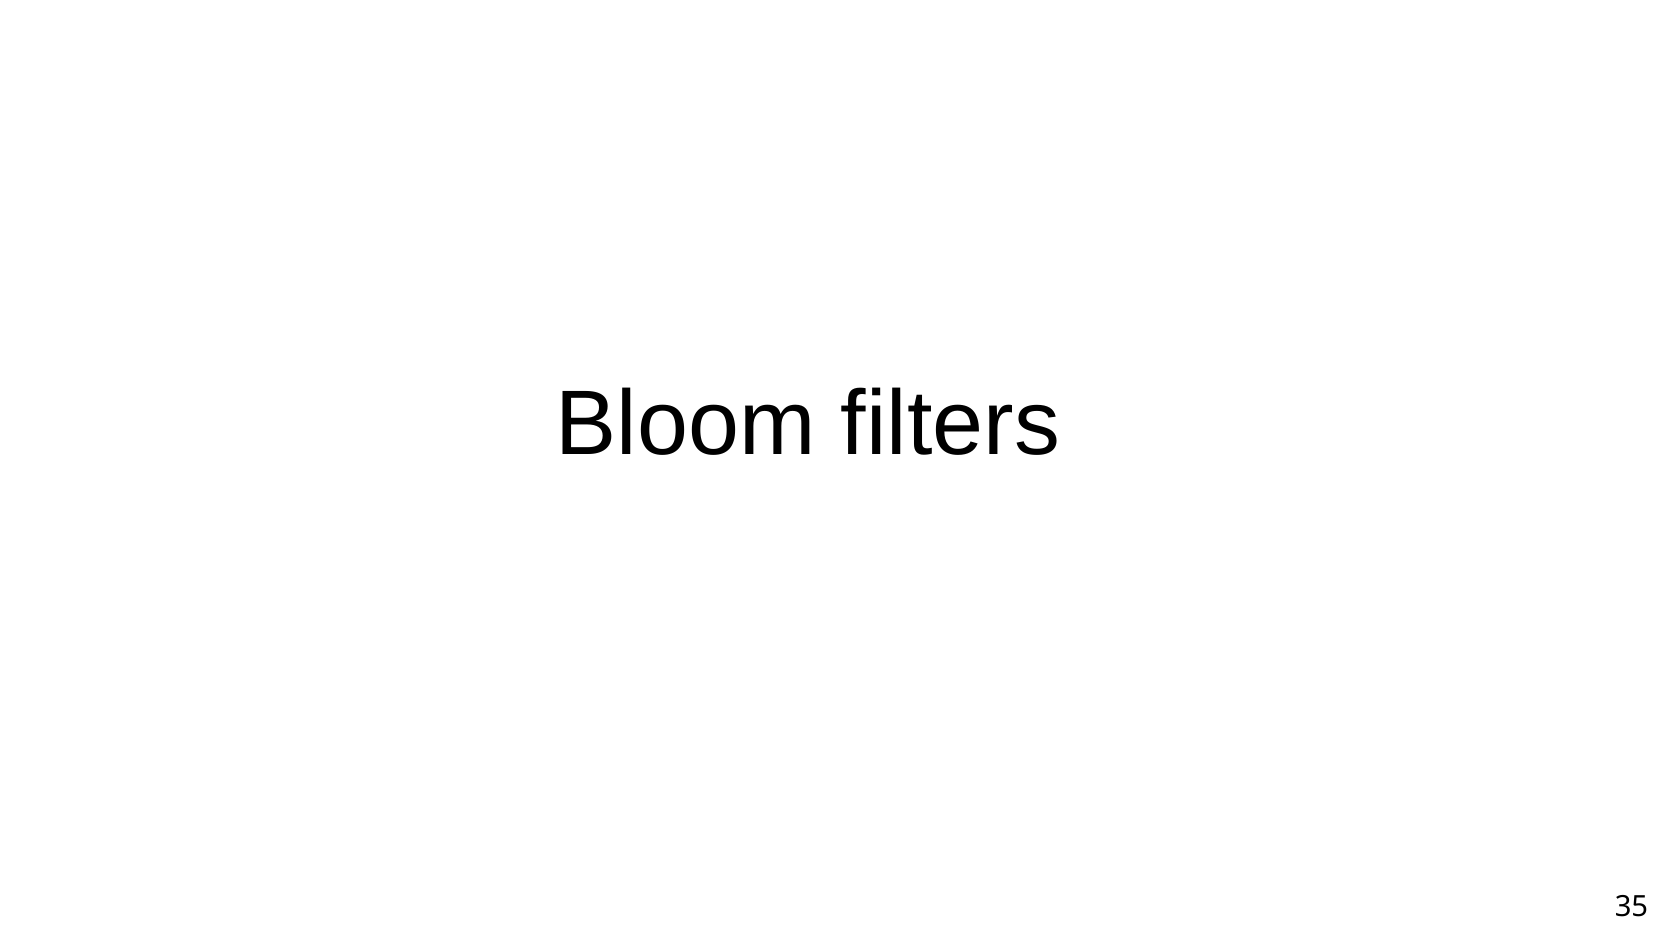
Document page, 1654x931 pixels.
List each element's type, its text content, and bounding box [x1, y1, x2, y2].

title Bloom filters [64, 345, 1553, 501]
